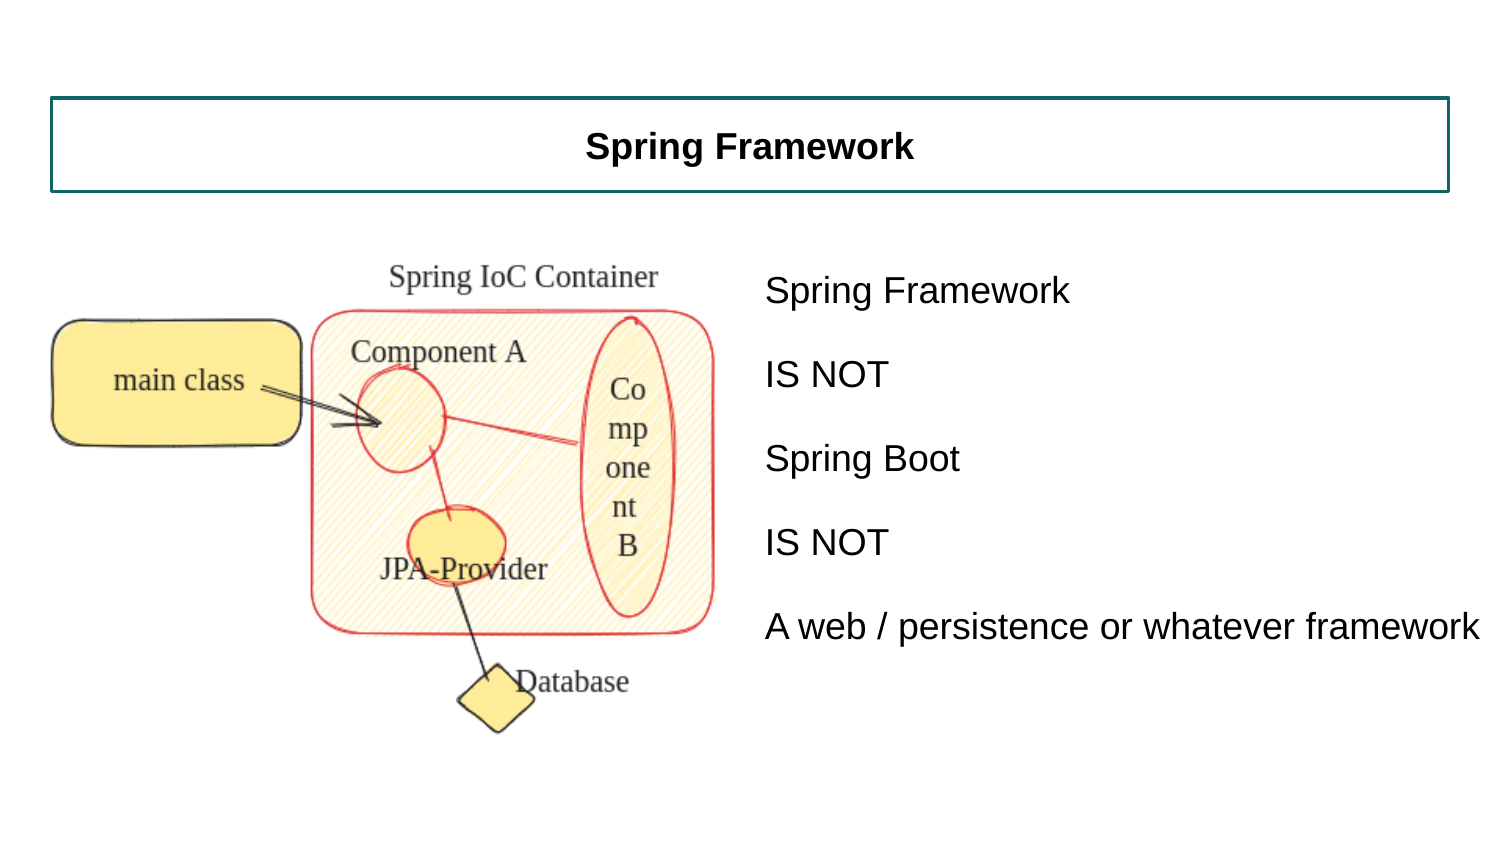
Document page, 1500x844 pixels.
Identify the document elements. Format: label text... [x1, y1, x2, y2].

picture [37, 242, 729, 751]
title Spring Framework [51, 98, 1449, 192]
text_box Spring Framework IS NOT Spring Boot IS NOT A web / persistence or whatever framework [750, 262, 1500, 782]
